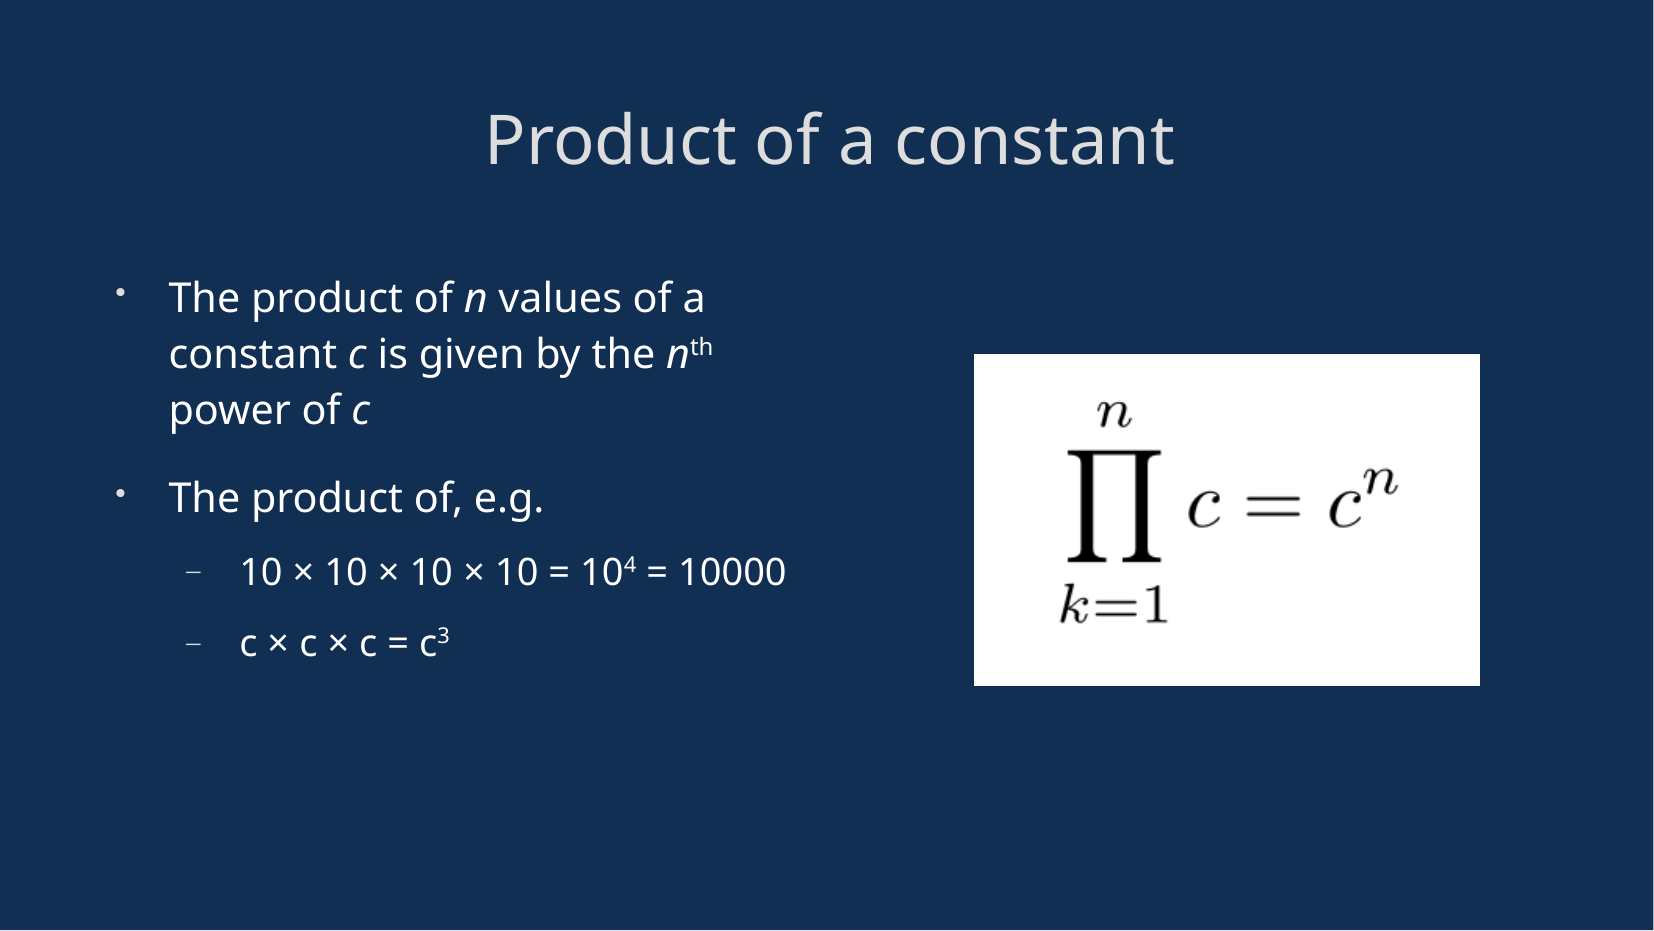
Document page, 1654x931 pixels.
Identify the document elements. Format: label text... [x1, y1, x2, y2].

list The product of n values of a constant c is given by the nth power of c The product of, e.g. 10 × 10 × 10 × 10 = 104 = 10000 c × c × c = c3 [97, 268, 813, 806]
title Product of a constant [97, 56, 1563, 220]
picture [974, 354, 1480, 686]
